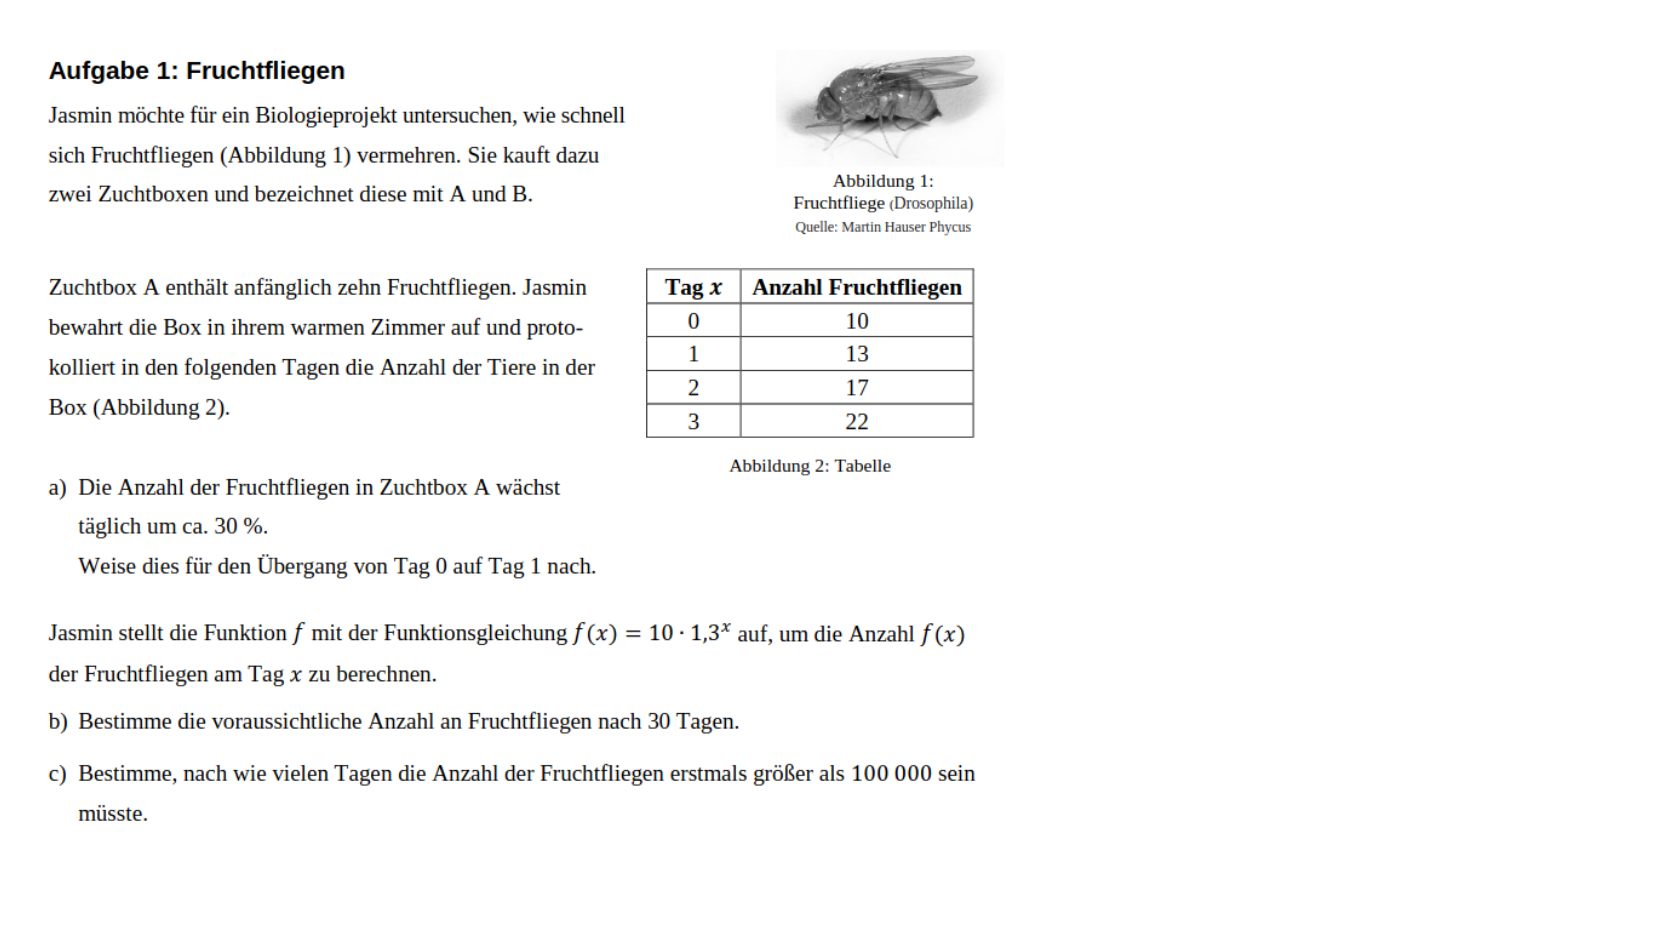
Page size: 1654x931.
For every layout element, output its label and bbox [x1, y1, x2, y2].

picture [32, 50, 1046, 851]
